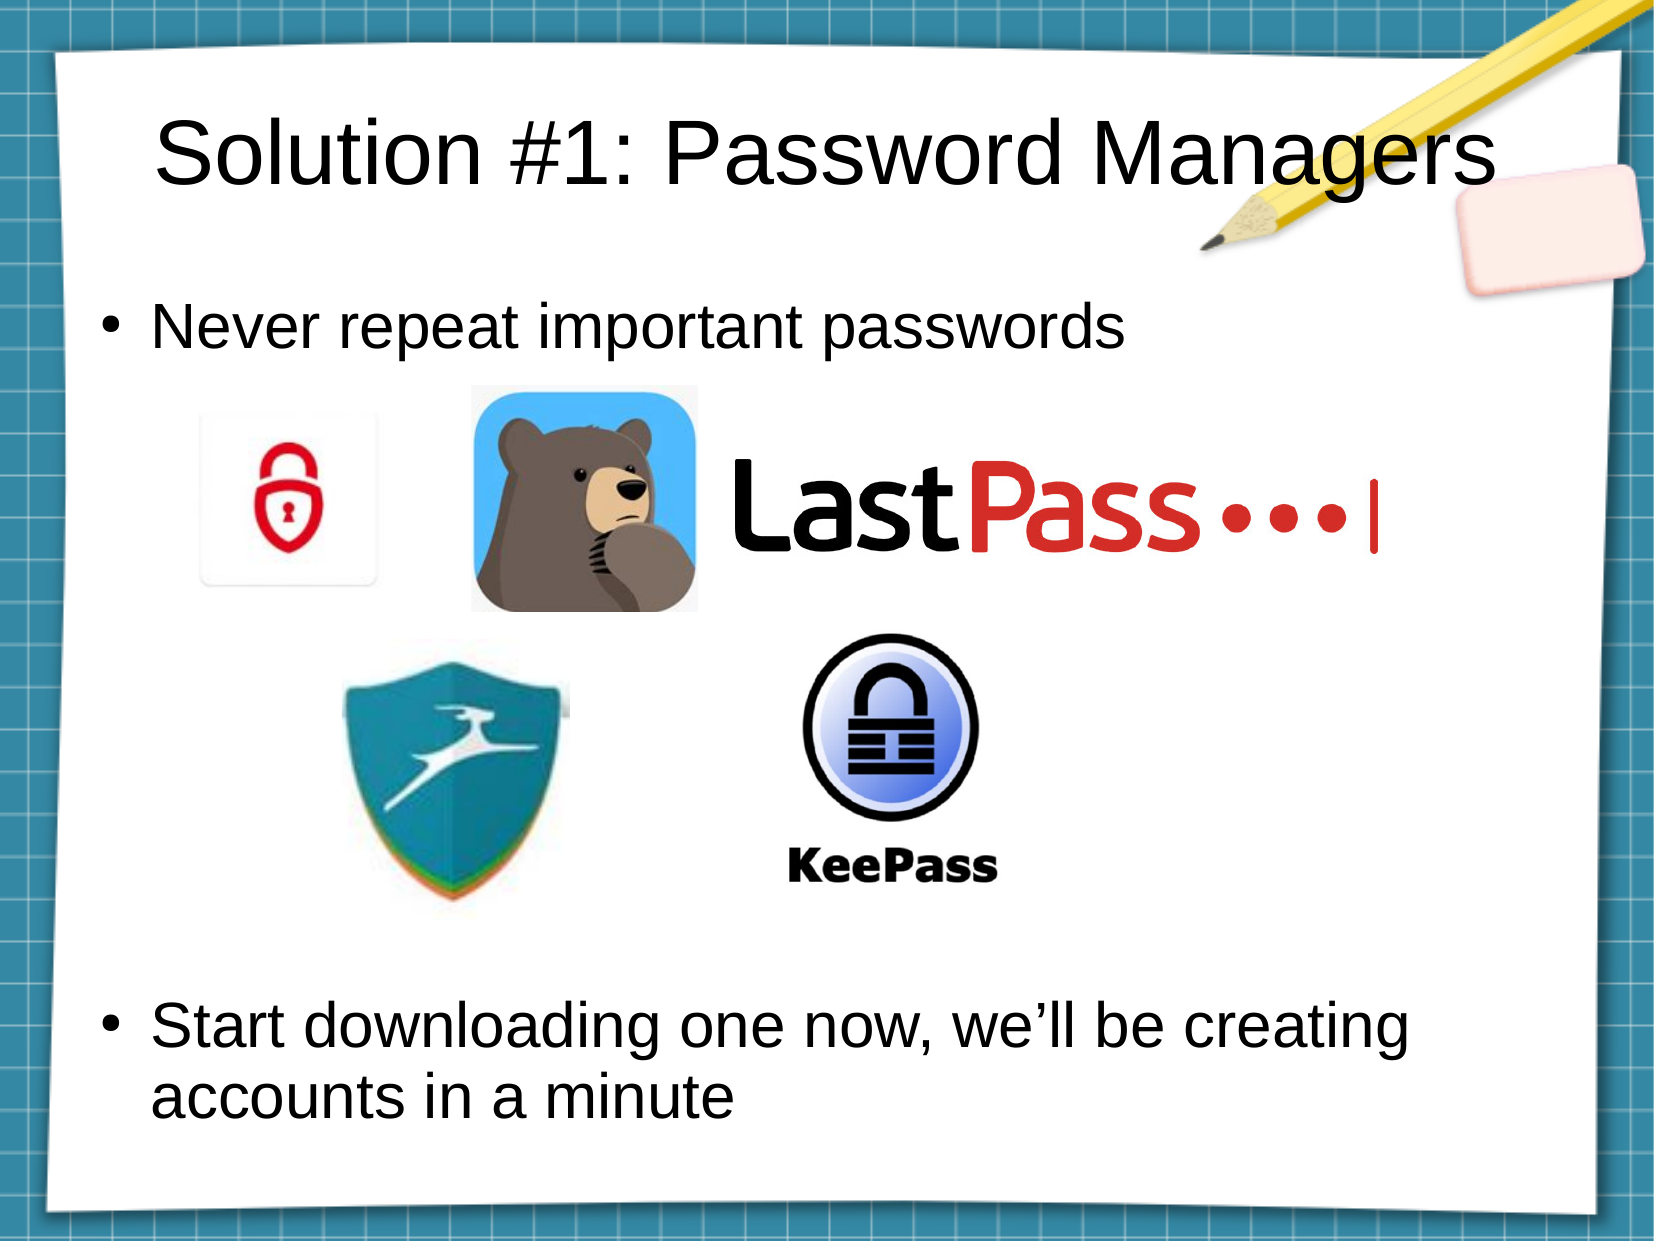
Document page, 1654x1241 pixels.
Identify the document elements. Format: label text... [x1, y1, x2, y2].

picture [0, 0, 1654, 1241]
list Never repeat important passwords Start downloading one now, we’ll be creating accounts in a minute [82, 290, 1571, 1141]
title Solution #1: Password Managers [82, 49, 1571, 257]
